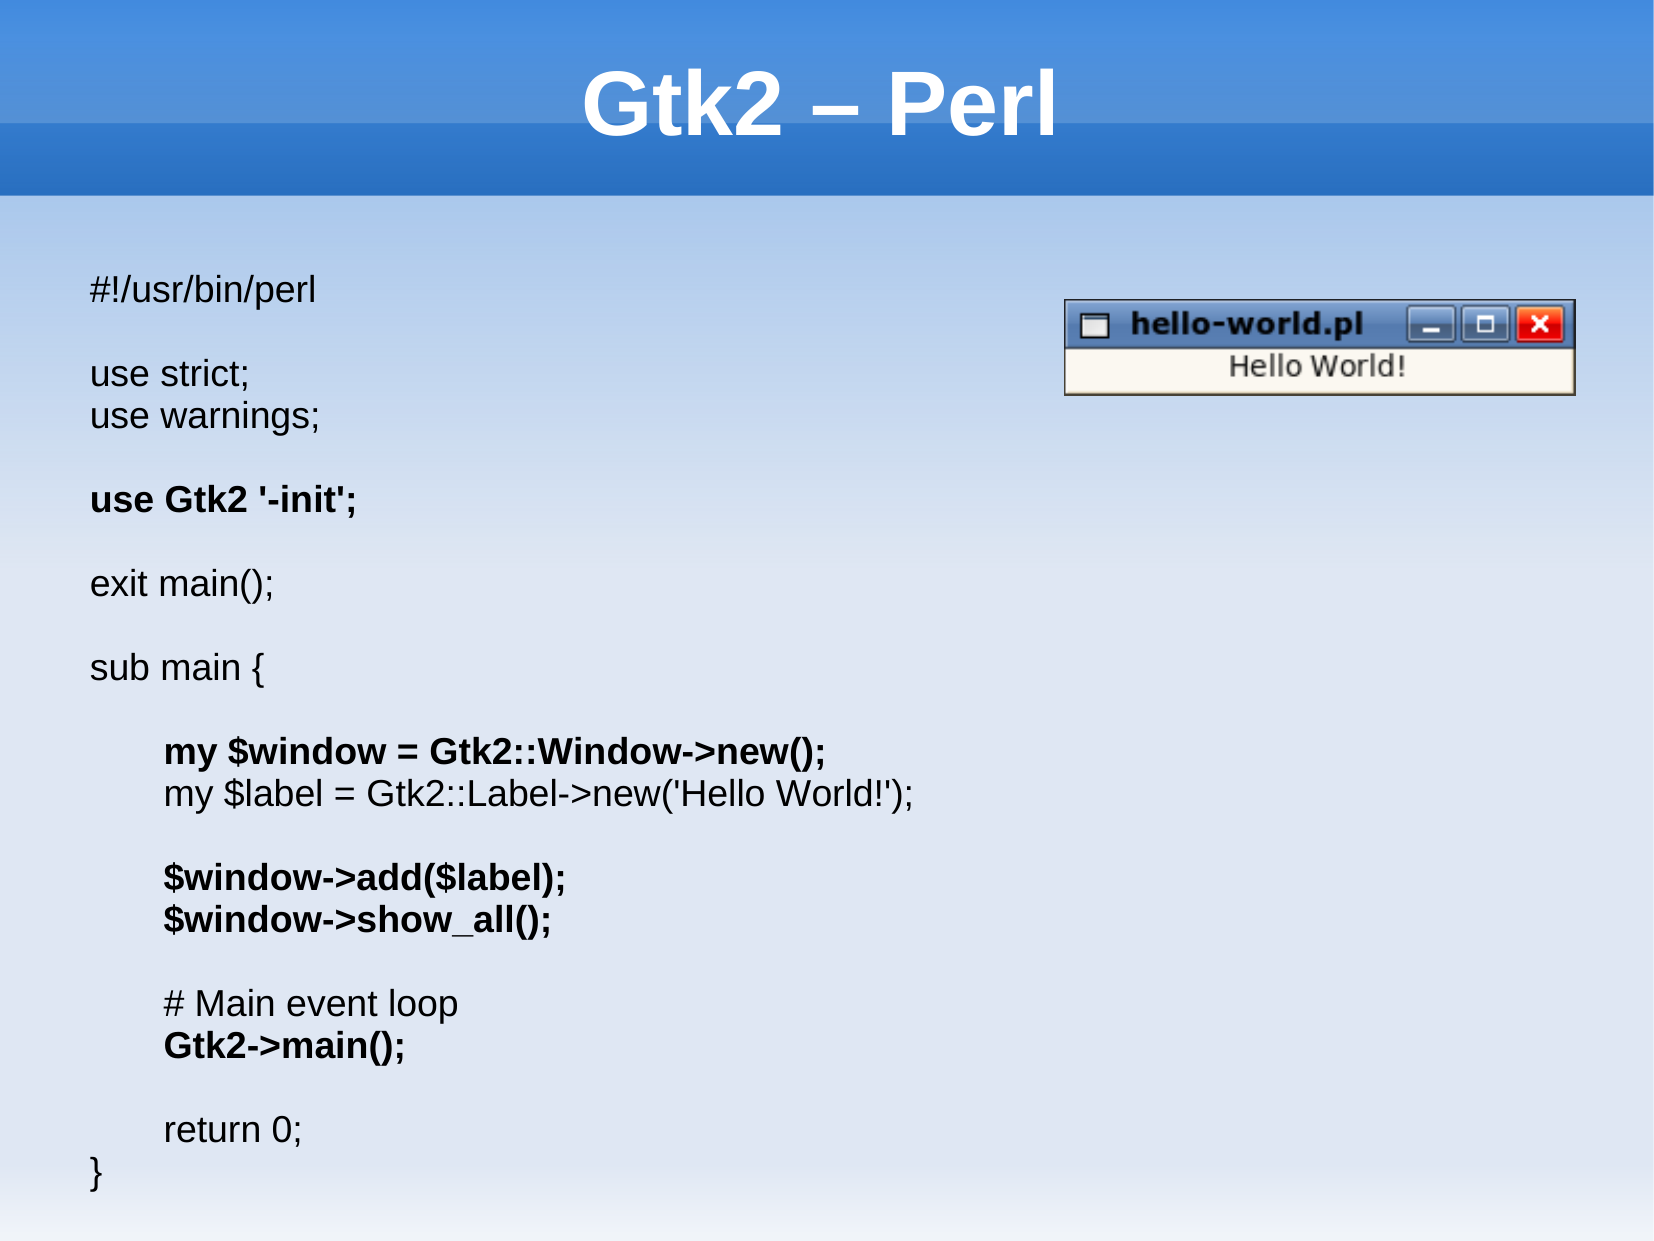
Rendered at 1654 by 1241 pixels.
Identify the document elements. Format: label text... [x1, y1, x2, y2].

text_box #!/usr/bin/perl use strict; use warnings; use Gtk2 '-init'; exit main(); sub main { my $window = Gtk2::Window->new(); my $label = Gtk2::Label->new('Hello World!'); $window->add($label); $window->show_all(); # Main event loop Gtk2->main(); return 0; } [75, 261, 1576, 1241]
picture [0, 0, 1654, 1241]
title Gtk2 – Perl [76, 0, 1565, 208]
